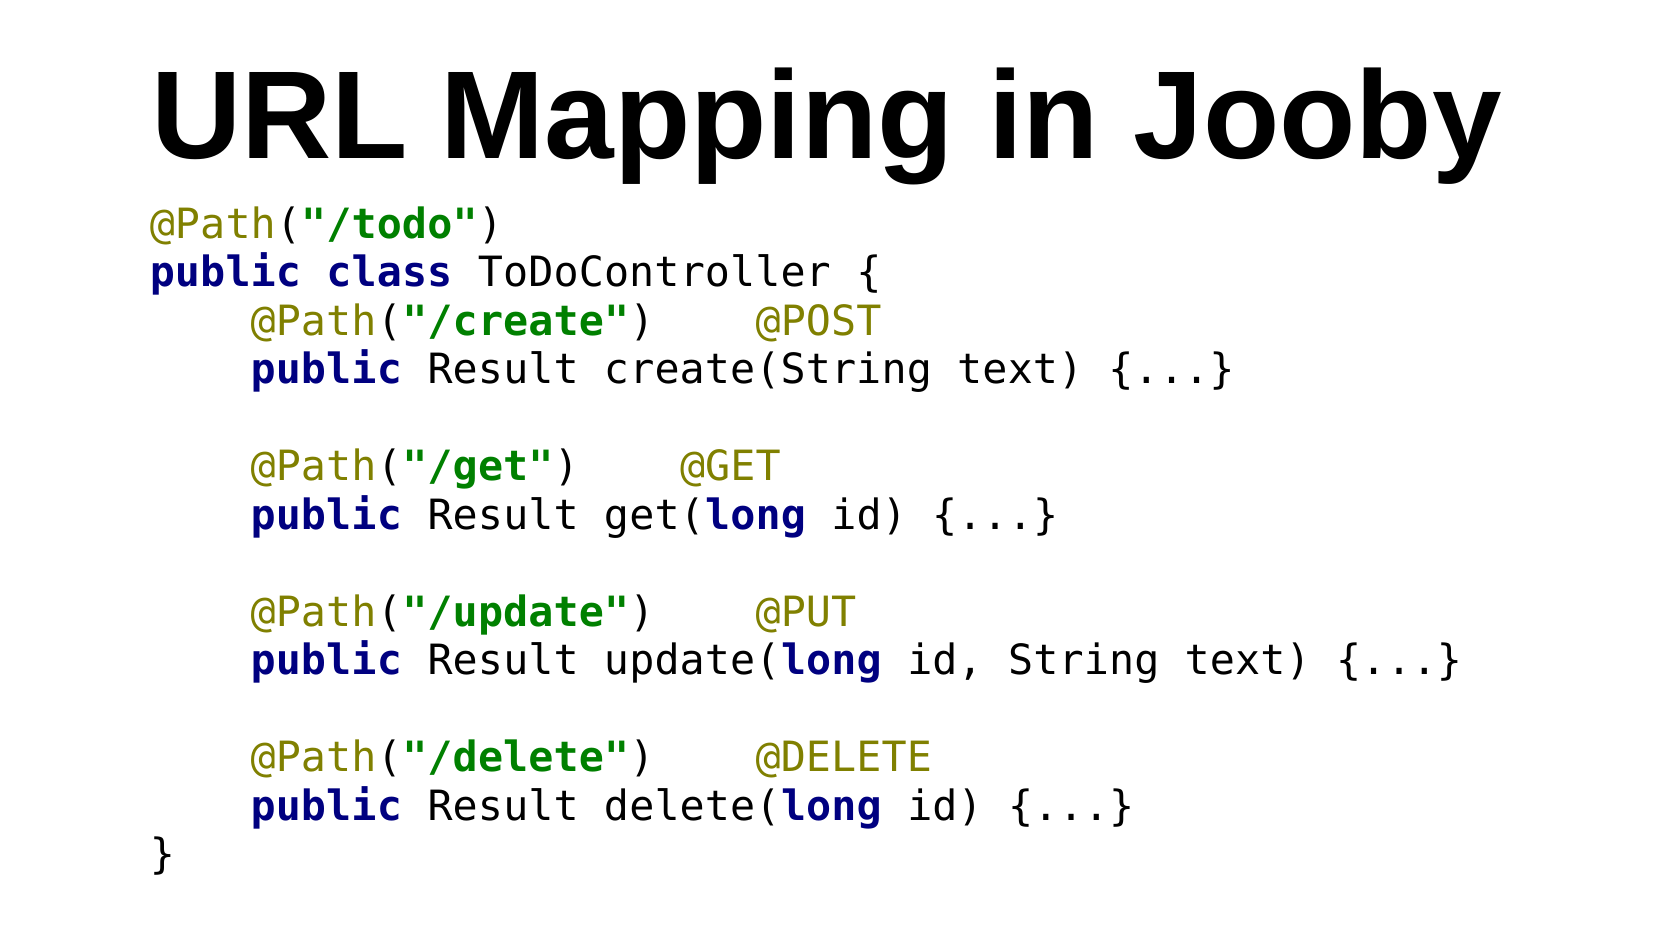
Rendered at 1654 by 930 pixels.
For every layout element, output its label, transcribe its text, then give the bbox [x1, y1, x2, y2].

title URL Mapping in Jooby [82, 37, 1571, 193]
text_box @Path("/todo") public class ToDoController { @Path("/create") @POST public Result create(String text) {...} @Path("/get") @GET public Result get(long id) {...} @Path("/update") @PUT public Result update(long id, String text) {...} @Path("/delete") @DELETE public Result delete(long id) {...} } [134, 192, 1500, 930]
